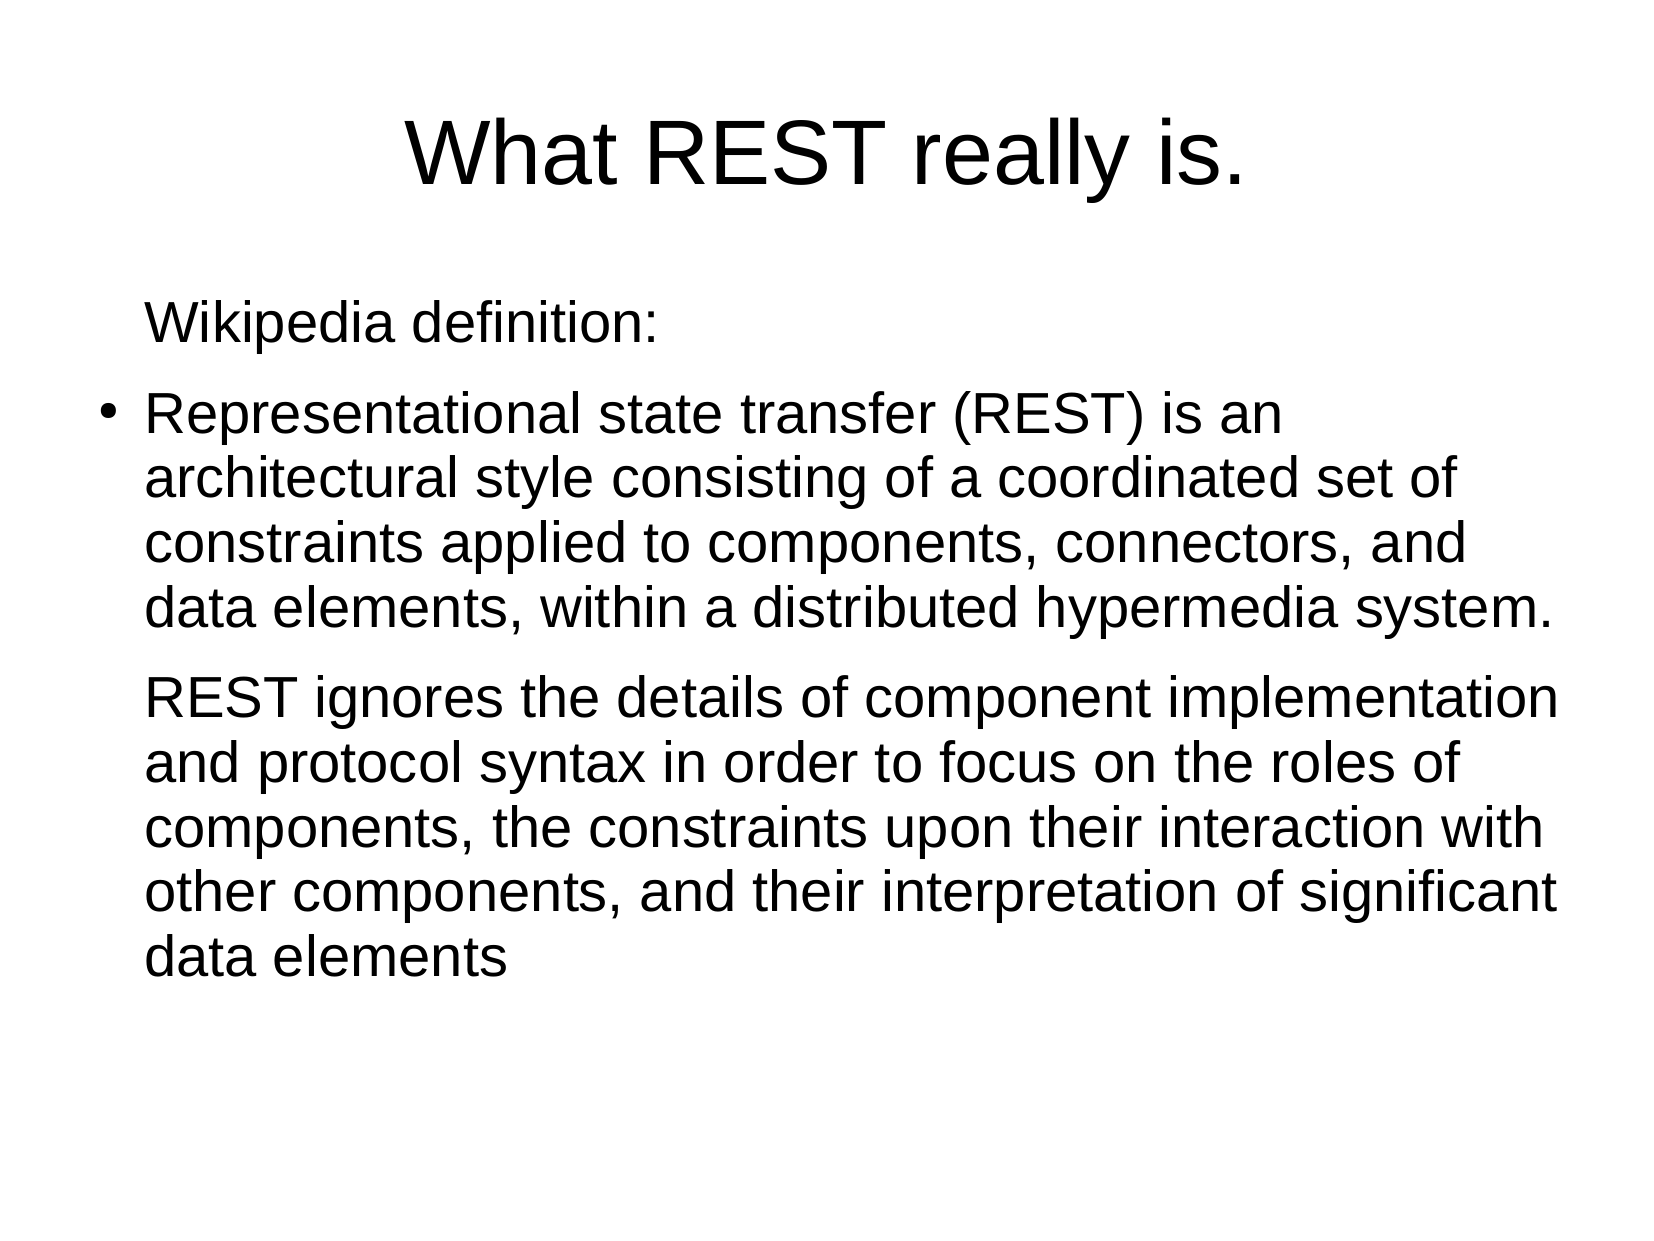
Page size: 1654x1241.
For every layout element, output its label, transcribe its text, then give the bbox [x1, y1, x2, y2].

list Wikipedia definition: Representational state transfer (REST) is an architectural style consisting of a coordinated set of constraints applied to components, connectors, and data elements, within a distributed hypermedia system. REST ignores the details of component implementation and protocol syntax in order to focus on the roles of components, the constraints upon their interaction with other components, and their interpretation of significant data elements [82, 290, 1571, 1010]
title What REST really is. [82, 49, 1571, 257]
